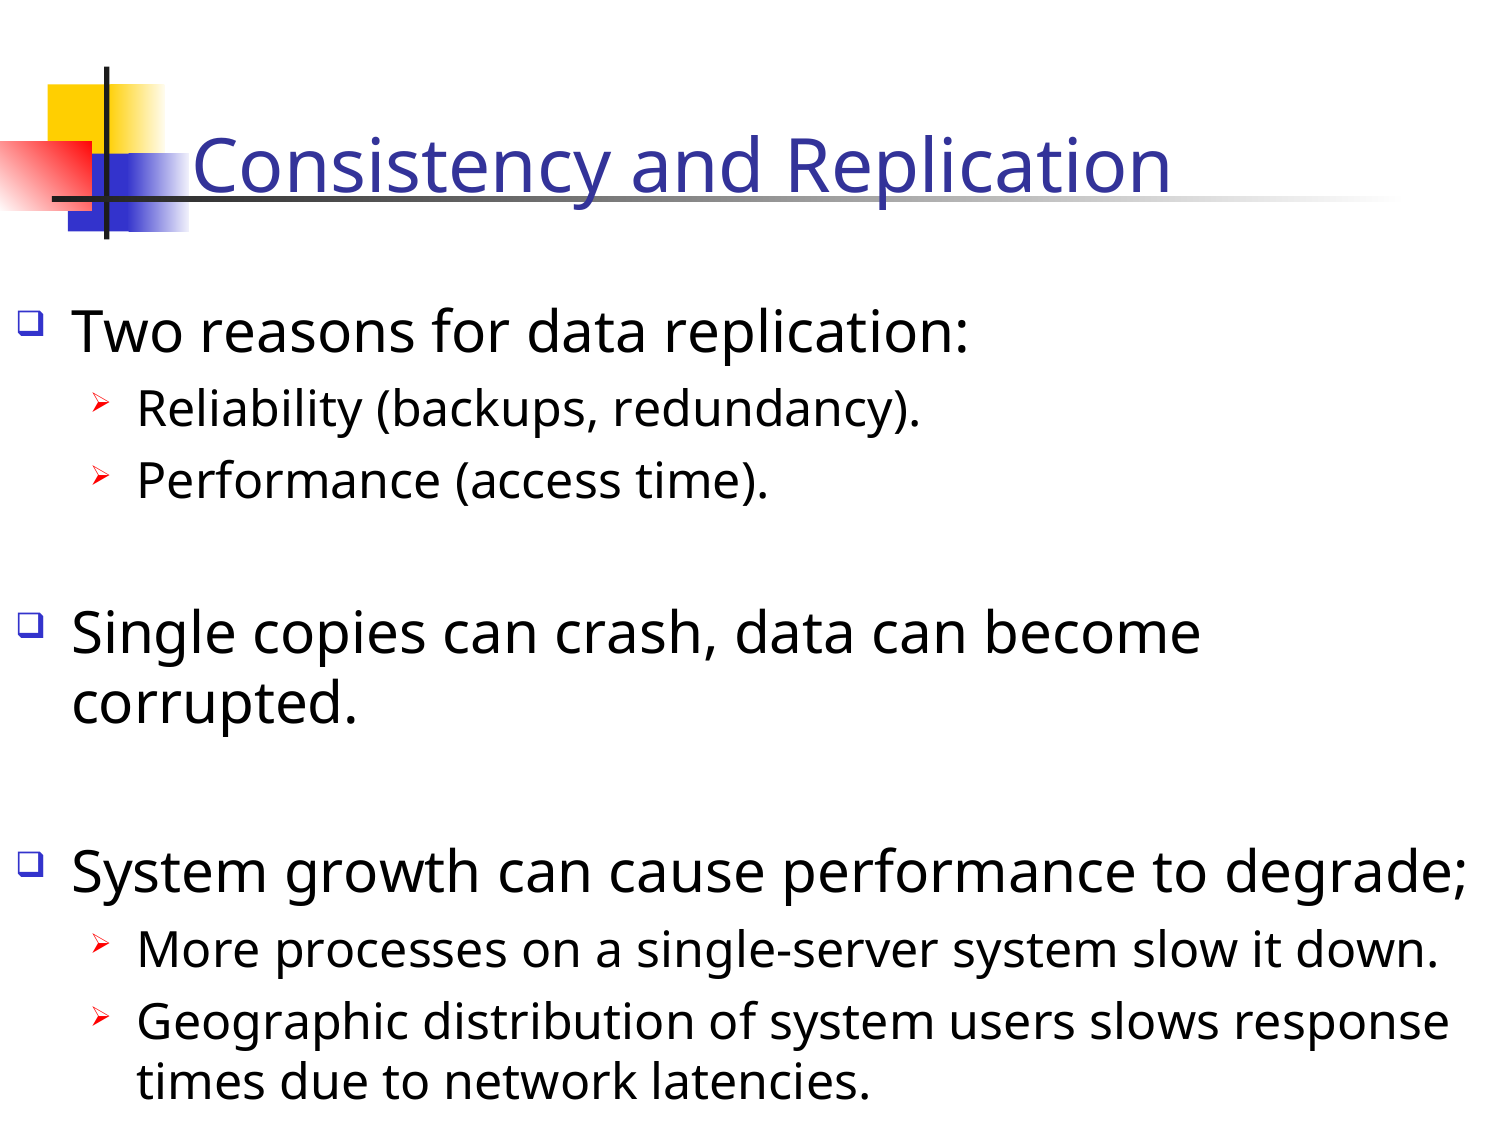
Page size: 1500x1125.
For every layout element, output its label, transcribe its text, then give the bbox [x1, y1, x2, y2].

text_box Two reasons for data replication: Reliability (backups, redundancy). Performance (access time). Single copies can crash, data can become corrupted. System growth can cause performance to degrade; More processes on a single-server system slow it down. Geographic distribution of system users slows response times due to network latencies. [0, 286, 1500, 1125]
text_box Consistency and Replication [176, 77, 1455, 216]
